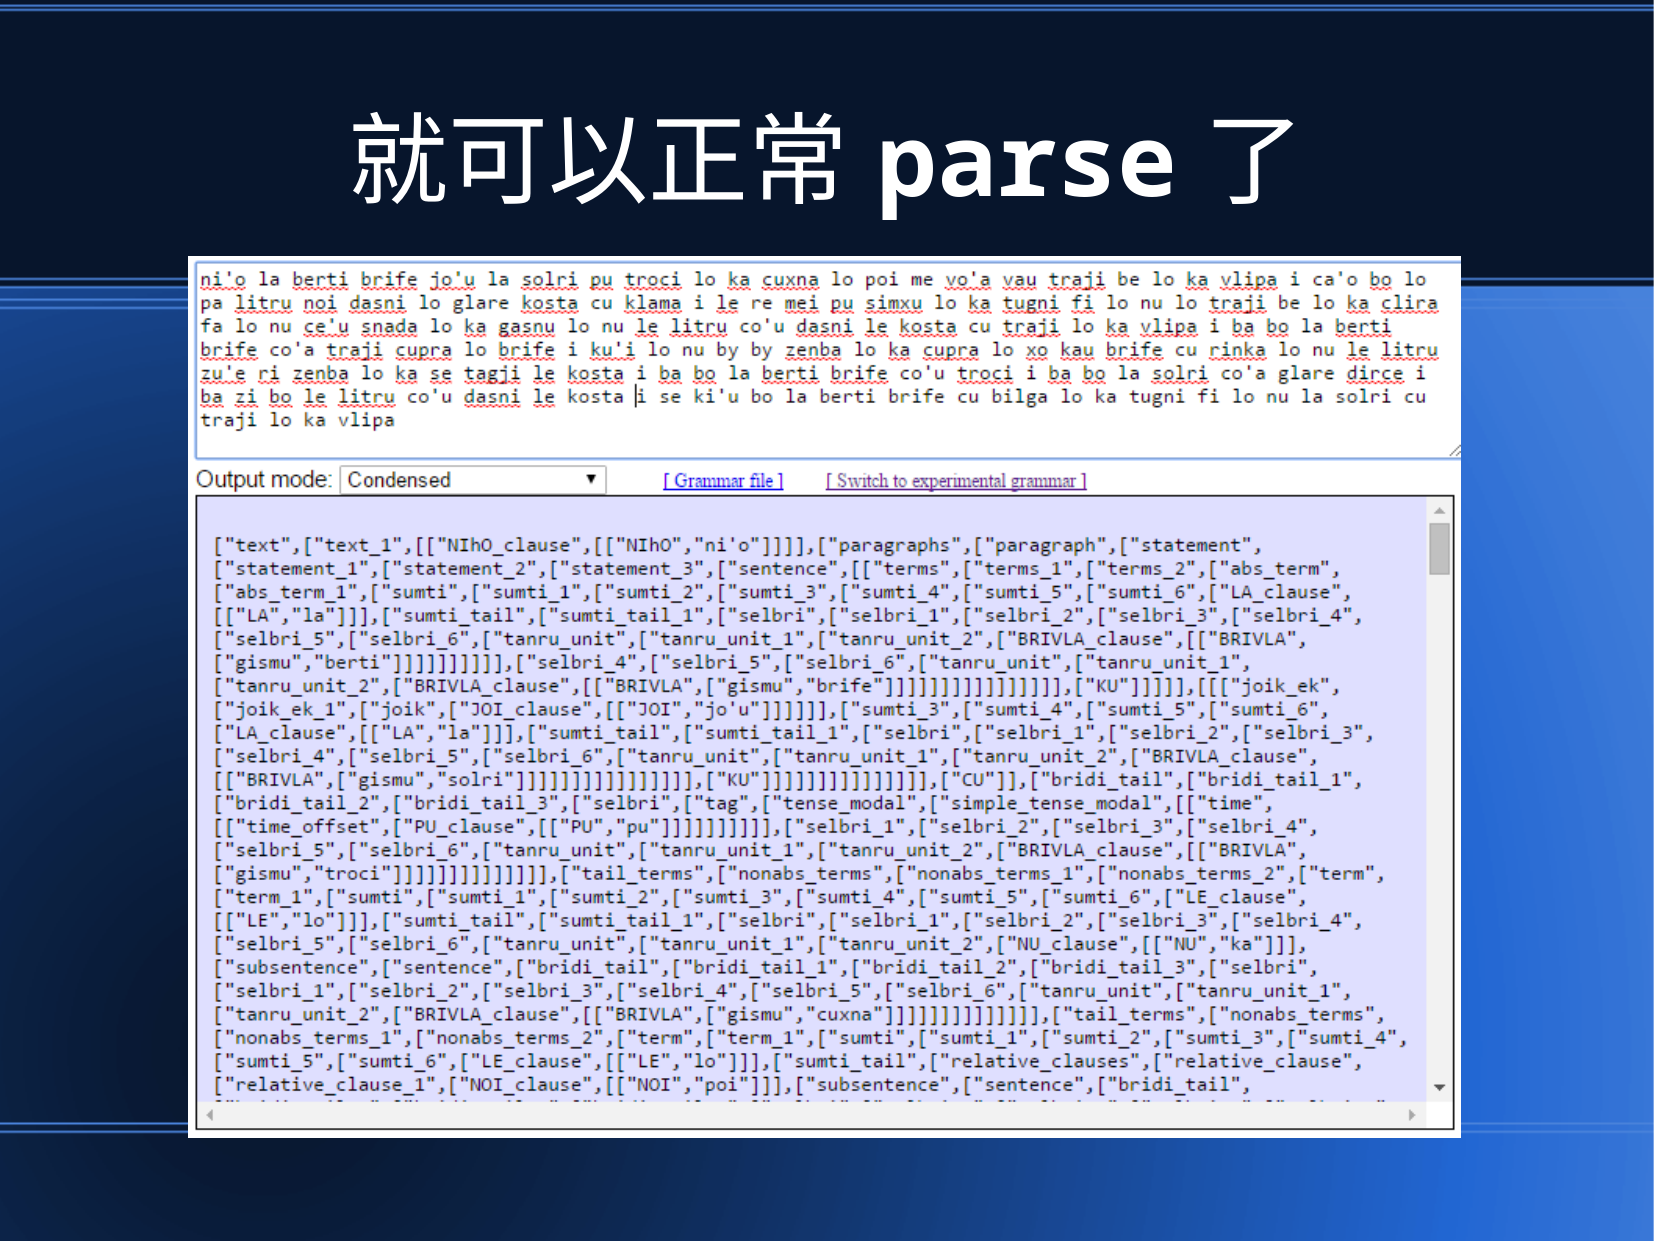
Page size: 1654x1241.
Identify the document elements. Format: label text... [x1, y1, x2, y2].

picture [0, 0, 1654, 1241]
title 就可以正常parse了 [82, 49, 1571, 257]
